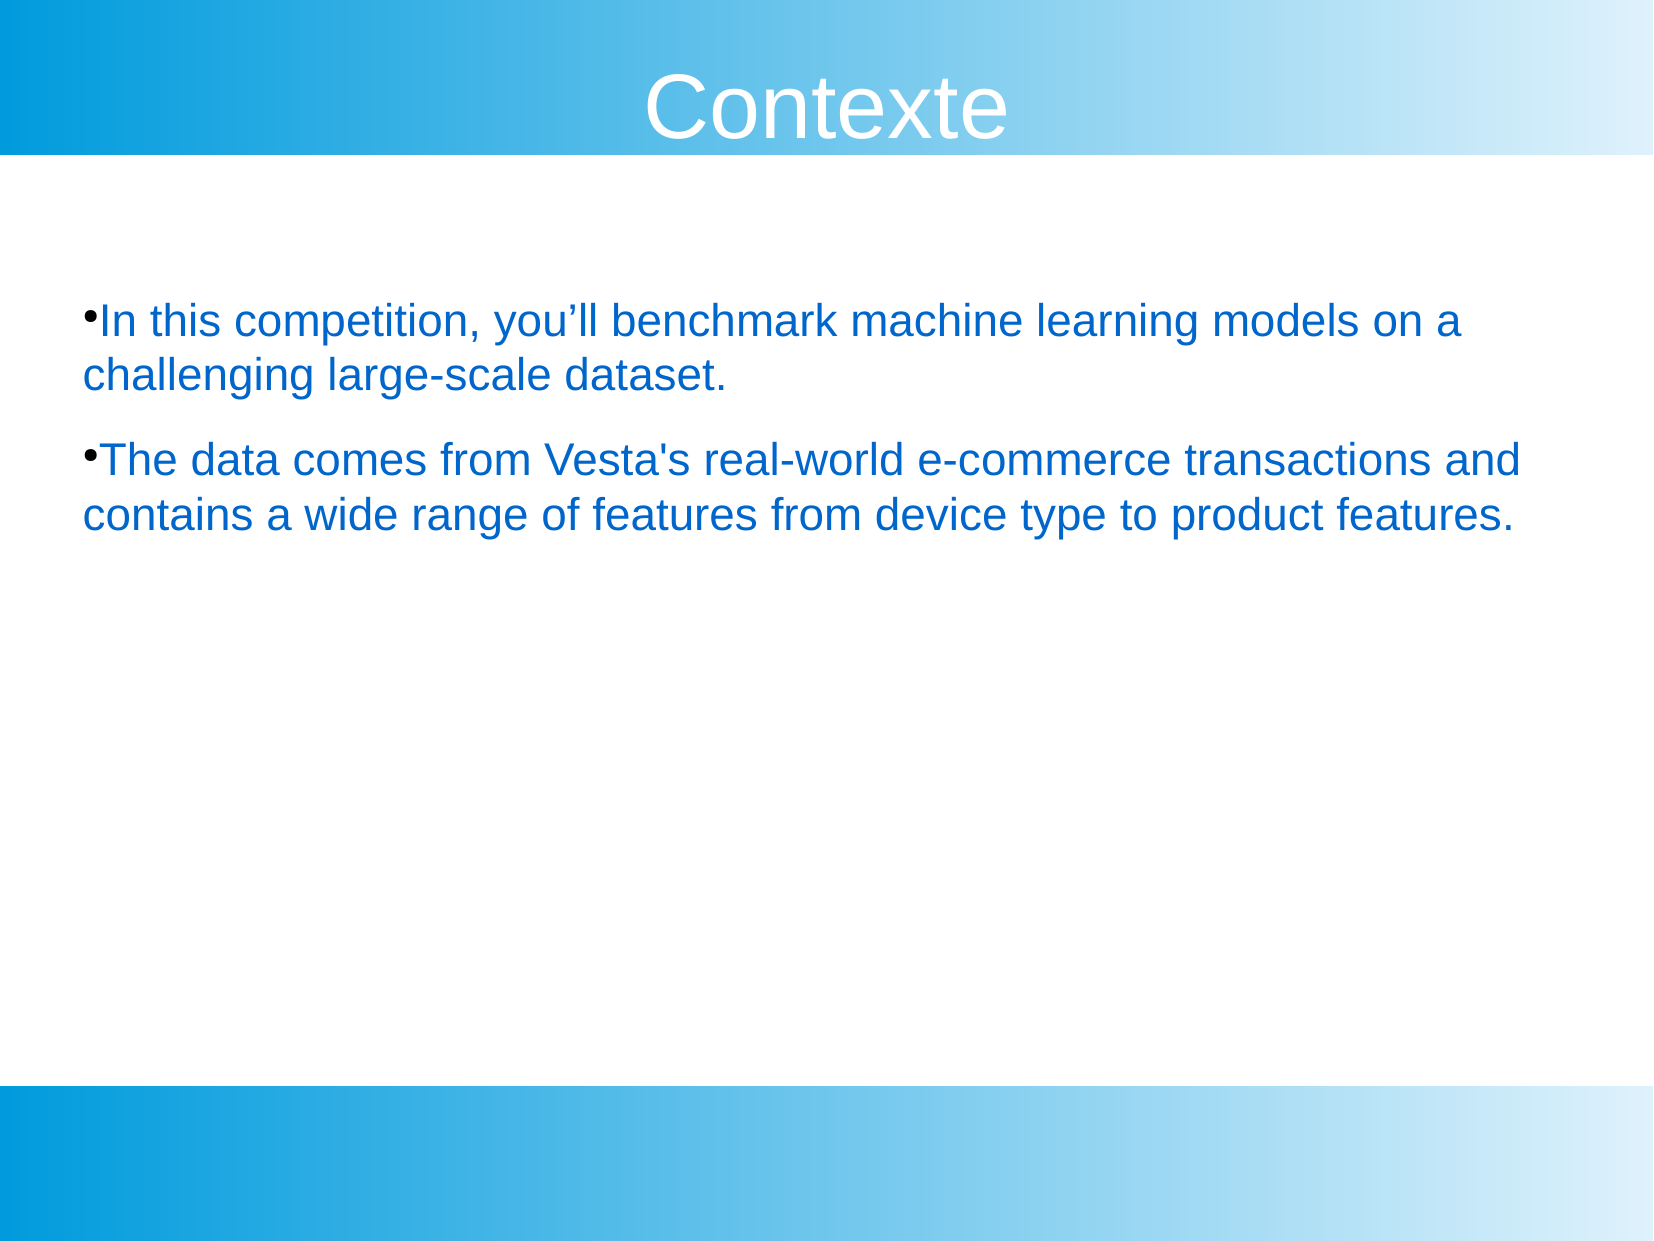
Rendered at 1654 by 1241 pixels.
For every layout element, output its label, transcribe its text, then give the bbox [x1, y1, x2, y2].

title Contexte [82, 49, 1571, 155]
list In this competition, you’ll benchmark machine learning models on a challenging large-scale dataset. The data comes from Vesta's real-world e-commerce transactions and contains a wide range of features from device type to product features. [82, 290, 1571, 1010]
